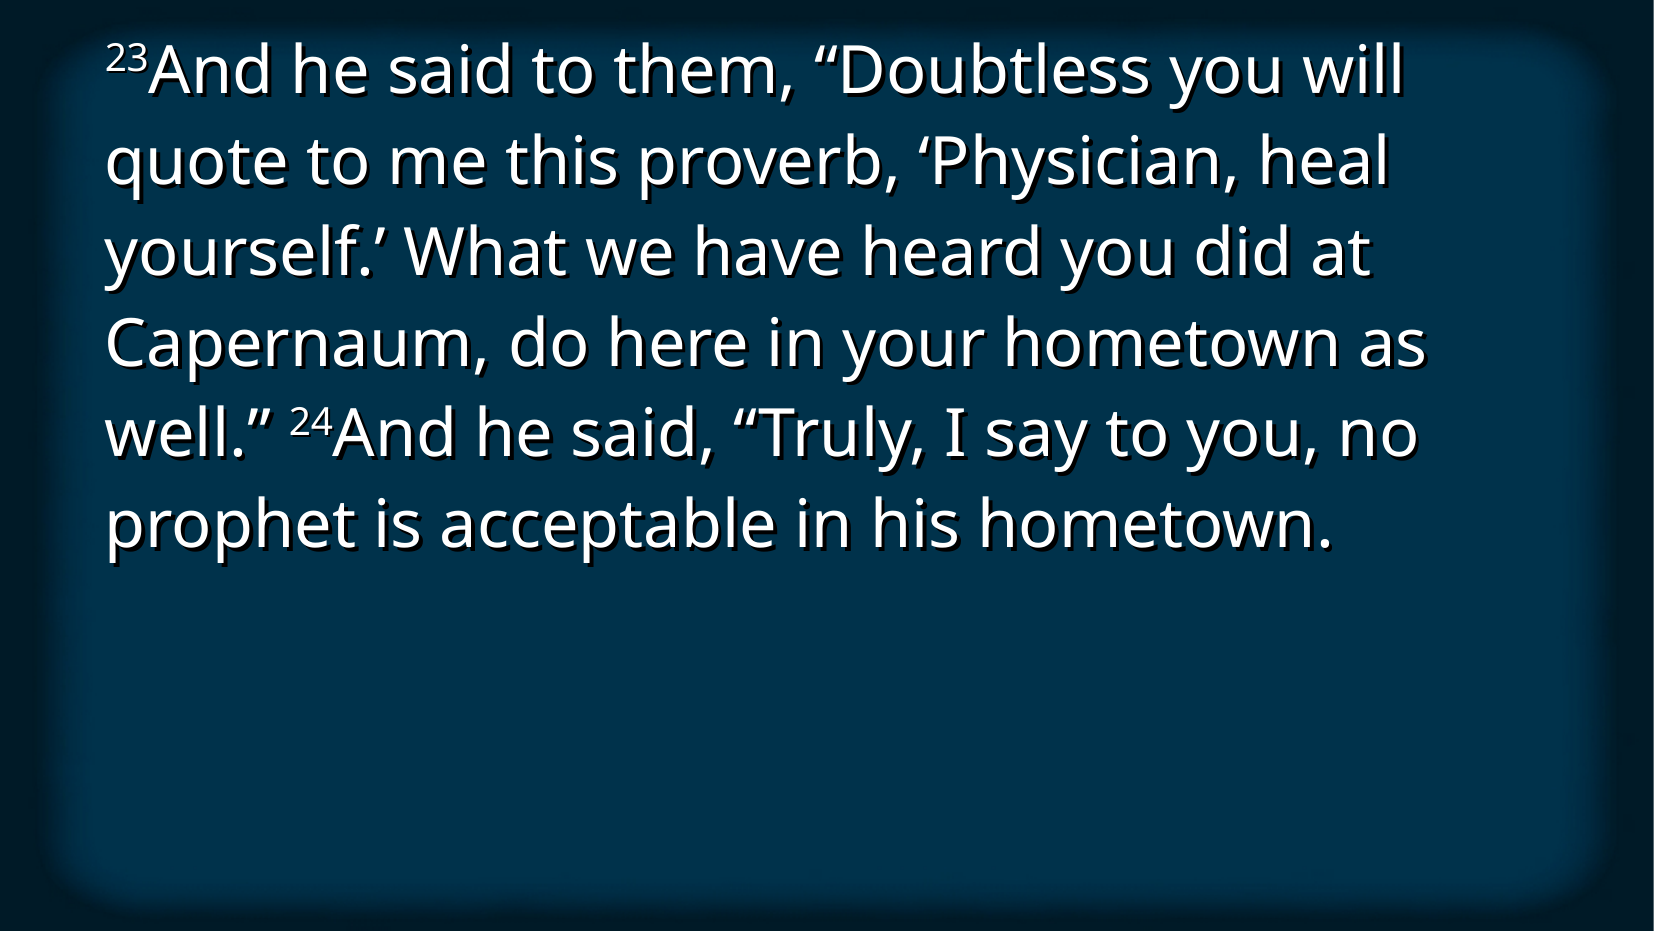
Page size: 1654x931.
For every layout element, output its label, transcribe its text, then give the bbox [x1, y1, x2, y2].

picture [0, 0, 1654, 931]
text_box 23And he said to them, “Doubtless you will quote to me this proverb, ‘Physician, heal yourself.’ What we have heard you did at Capernaum, do here in your hometown as well.” 24And he said, “Truly, I say to you, no prophet is acceptable in his hometown. [90, 15, 1576, 563]
